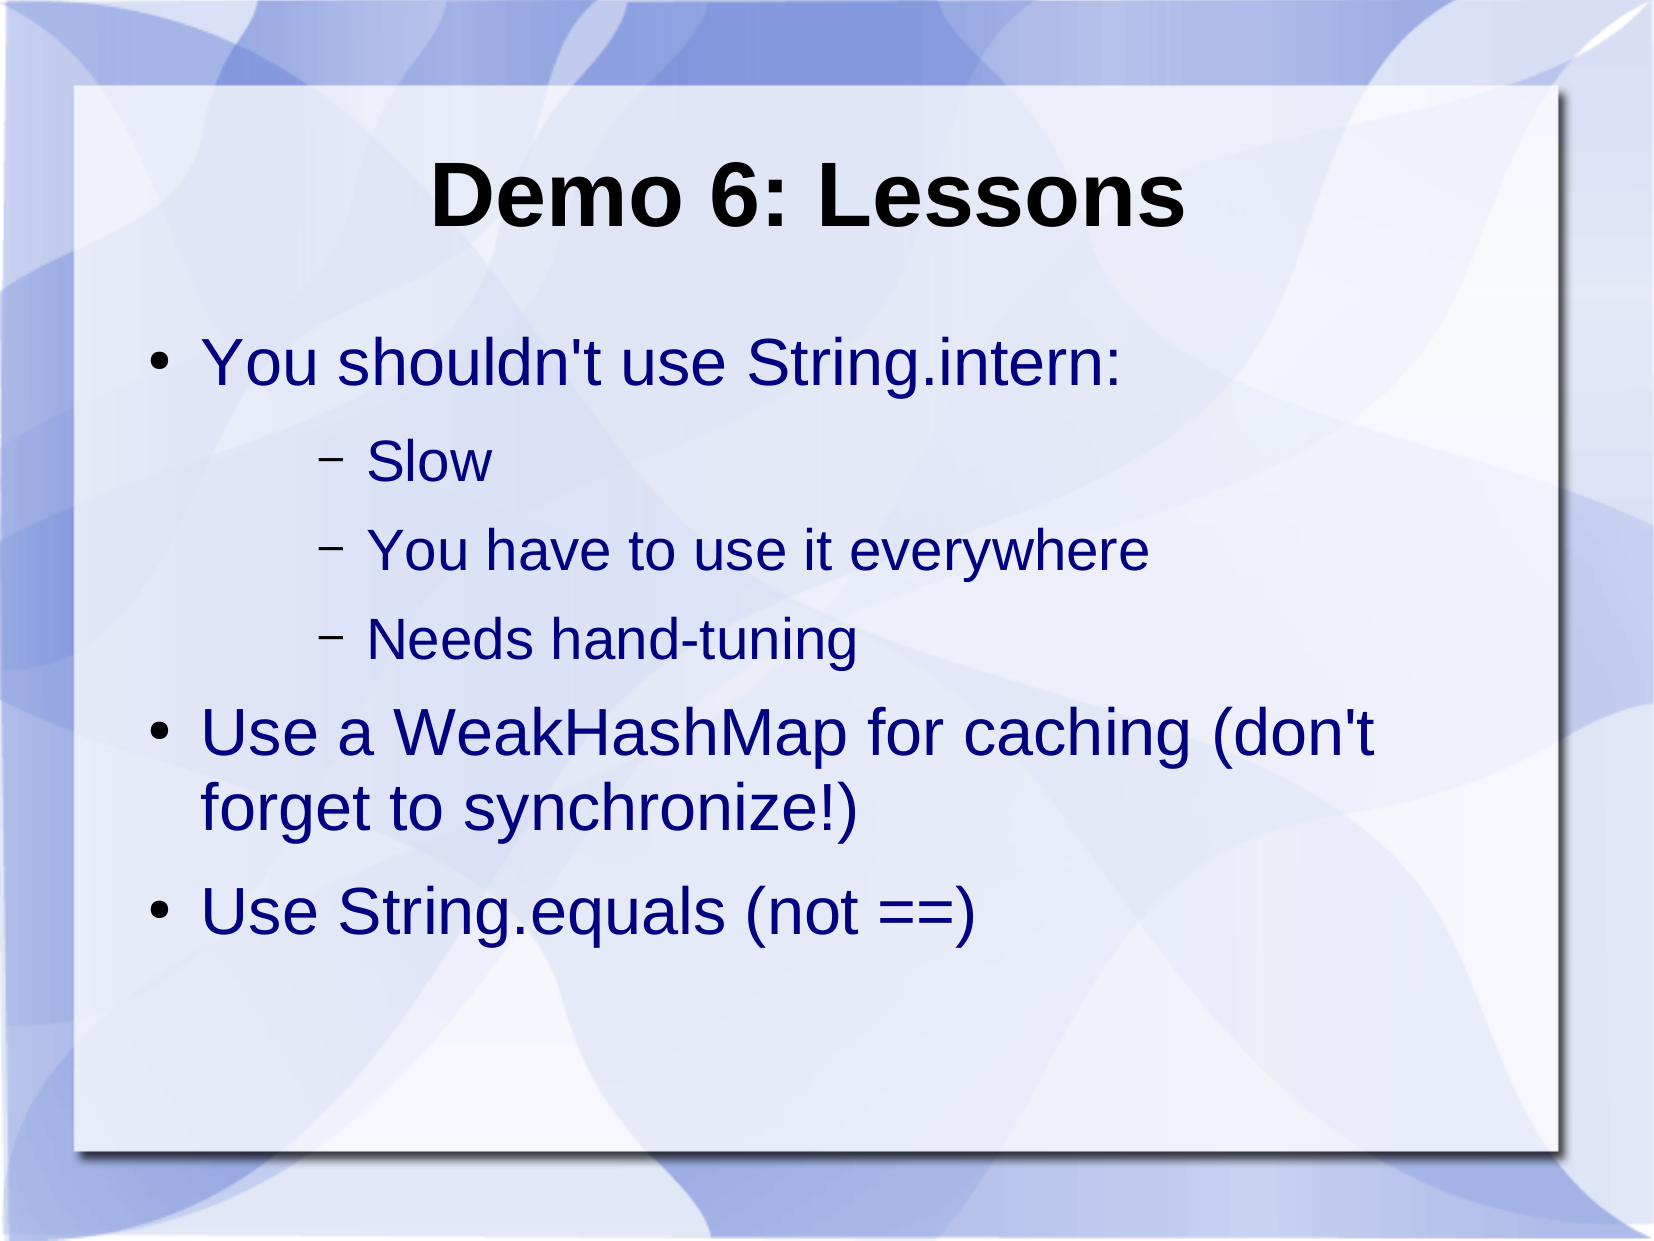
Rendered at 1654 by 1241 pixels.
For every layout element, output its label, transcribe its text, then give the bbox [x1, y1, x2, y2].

list You shouldn't use String.intern: Slow You have to use it everywhere Needs hand-tuning Use a WeakHashMap for caching (don't forget to synchronize!) Use String.equals (not ==) [129, 324, 1489, 1129]
title Demo 6: Lessons [82, 90, 1536, 298]
picture [0, 0, 1654, 1241]
